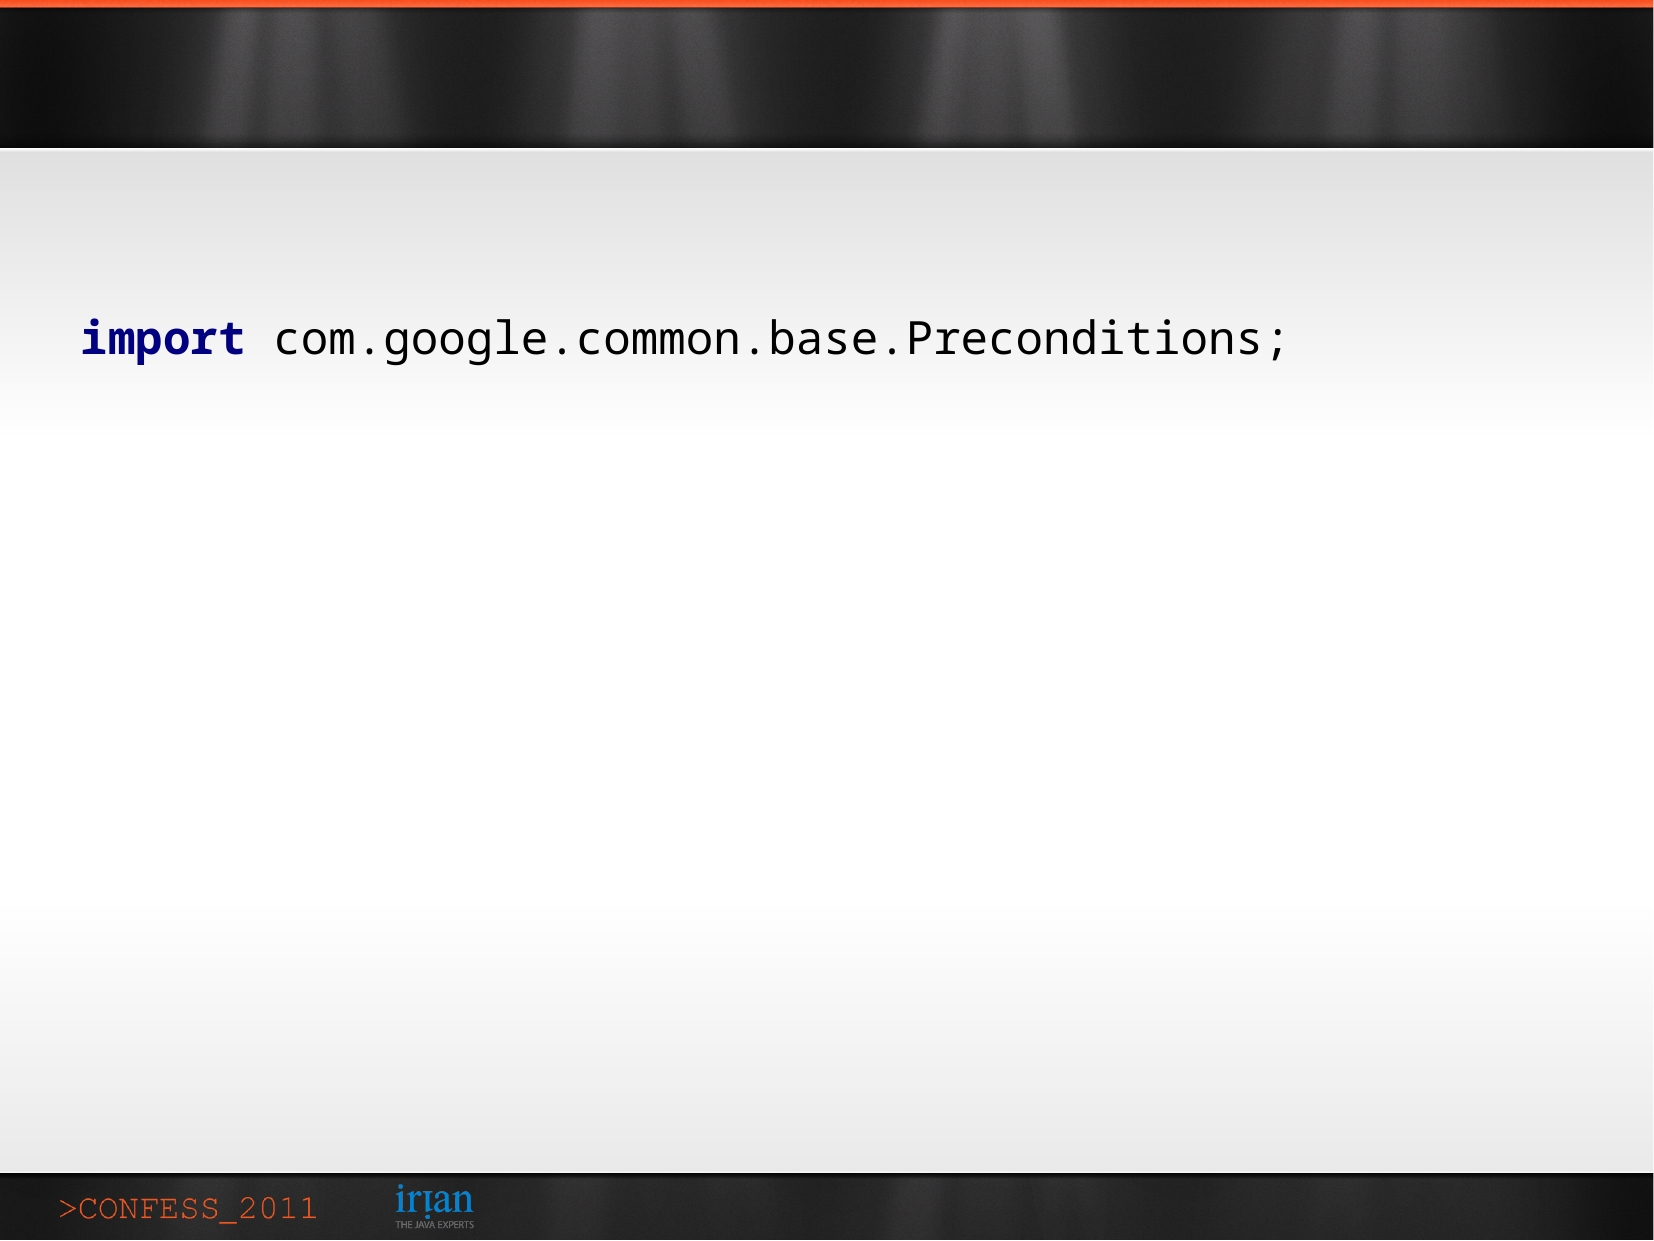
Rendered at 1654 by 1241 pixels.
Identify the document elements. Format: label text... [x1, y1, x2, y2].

subtitle import com.google.common.base.Preconditions; [80, 305, 1654, 1125]
picture [0, 0, 1654, 1240]
